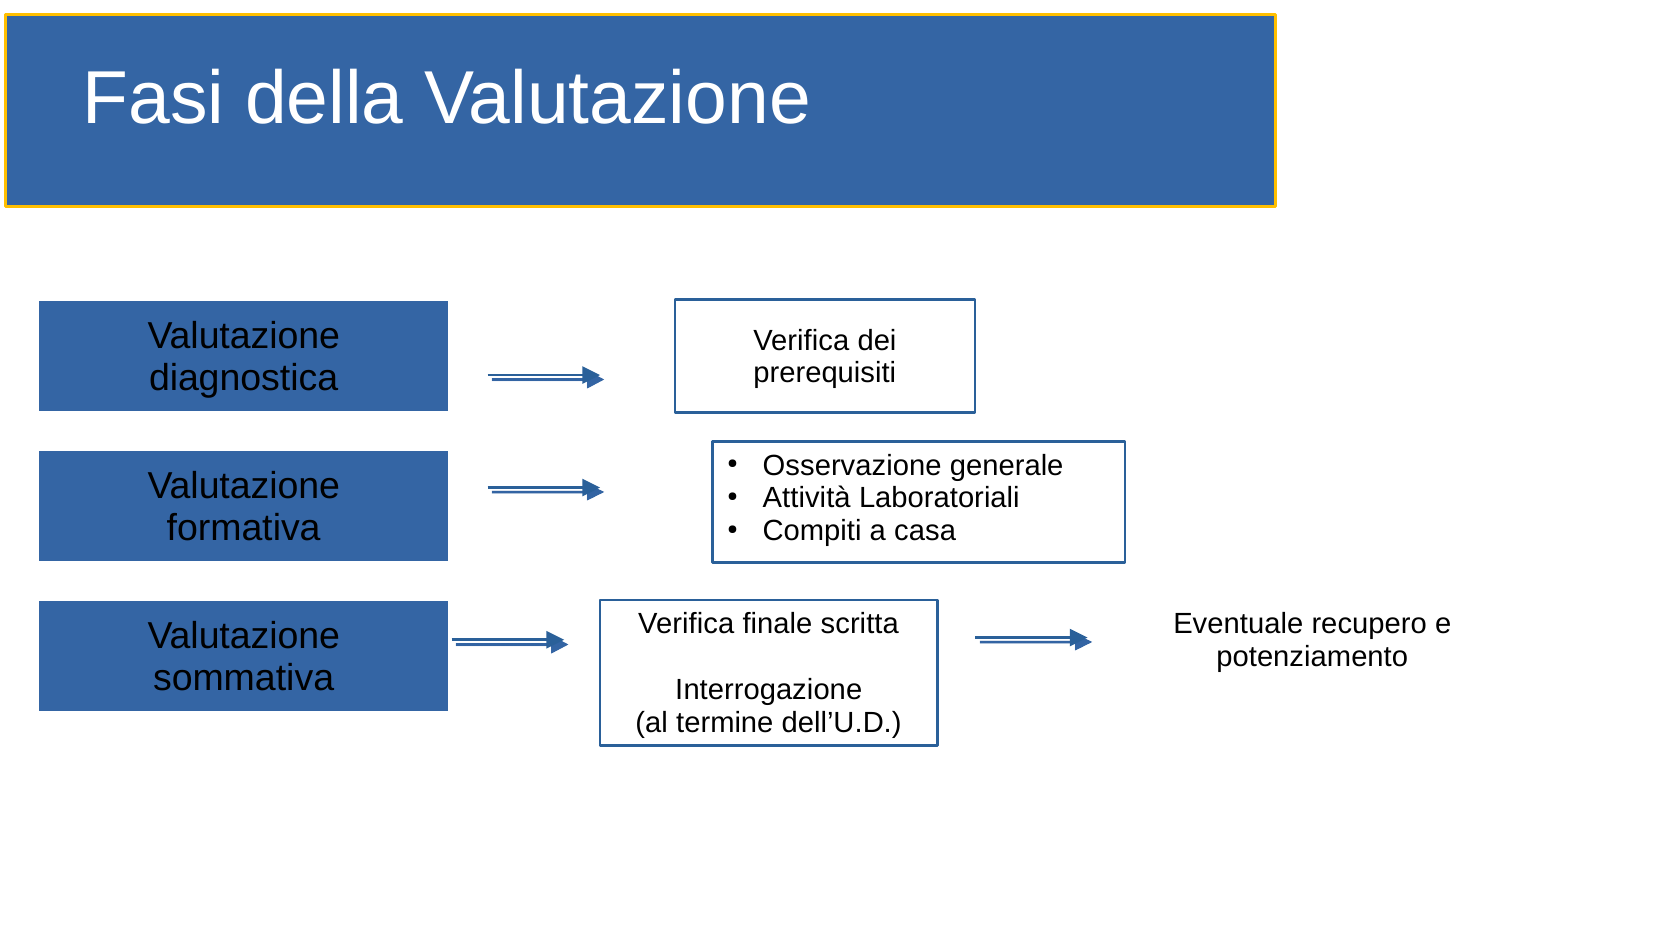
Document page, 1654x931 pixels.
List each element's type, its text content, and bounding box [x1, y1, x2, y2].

text_box Verifica dei prerequisiti [675, 299, 976, 413]
text_box Verifica finale scritta Interrogazione (al termine dell’U.D.) [600, 600, 938, 746]
text_box Osservazione generale Attività Laboratoriali Compiti a casa [712, 441, 1126, 563]
text_box Eventuale recupero e potenziamento [1125, 600, 1501, 681]
title Fasi della Valutazione [82, 44, 1163, 151]
text_box Valutazione sommativa [37, 599, 450, 713]
text_box Valutazione formativa [37, 449, 450, 563]
text_box Valutazione diagnostica [37, 299, 450, 413]
